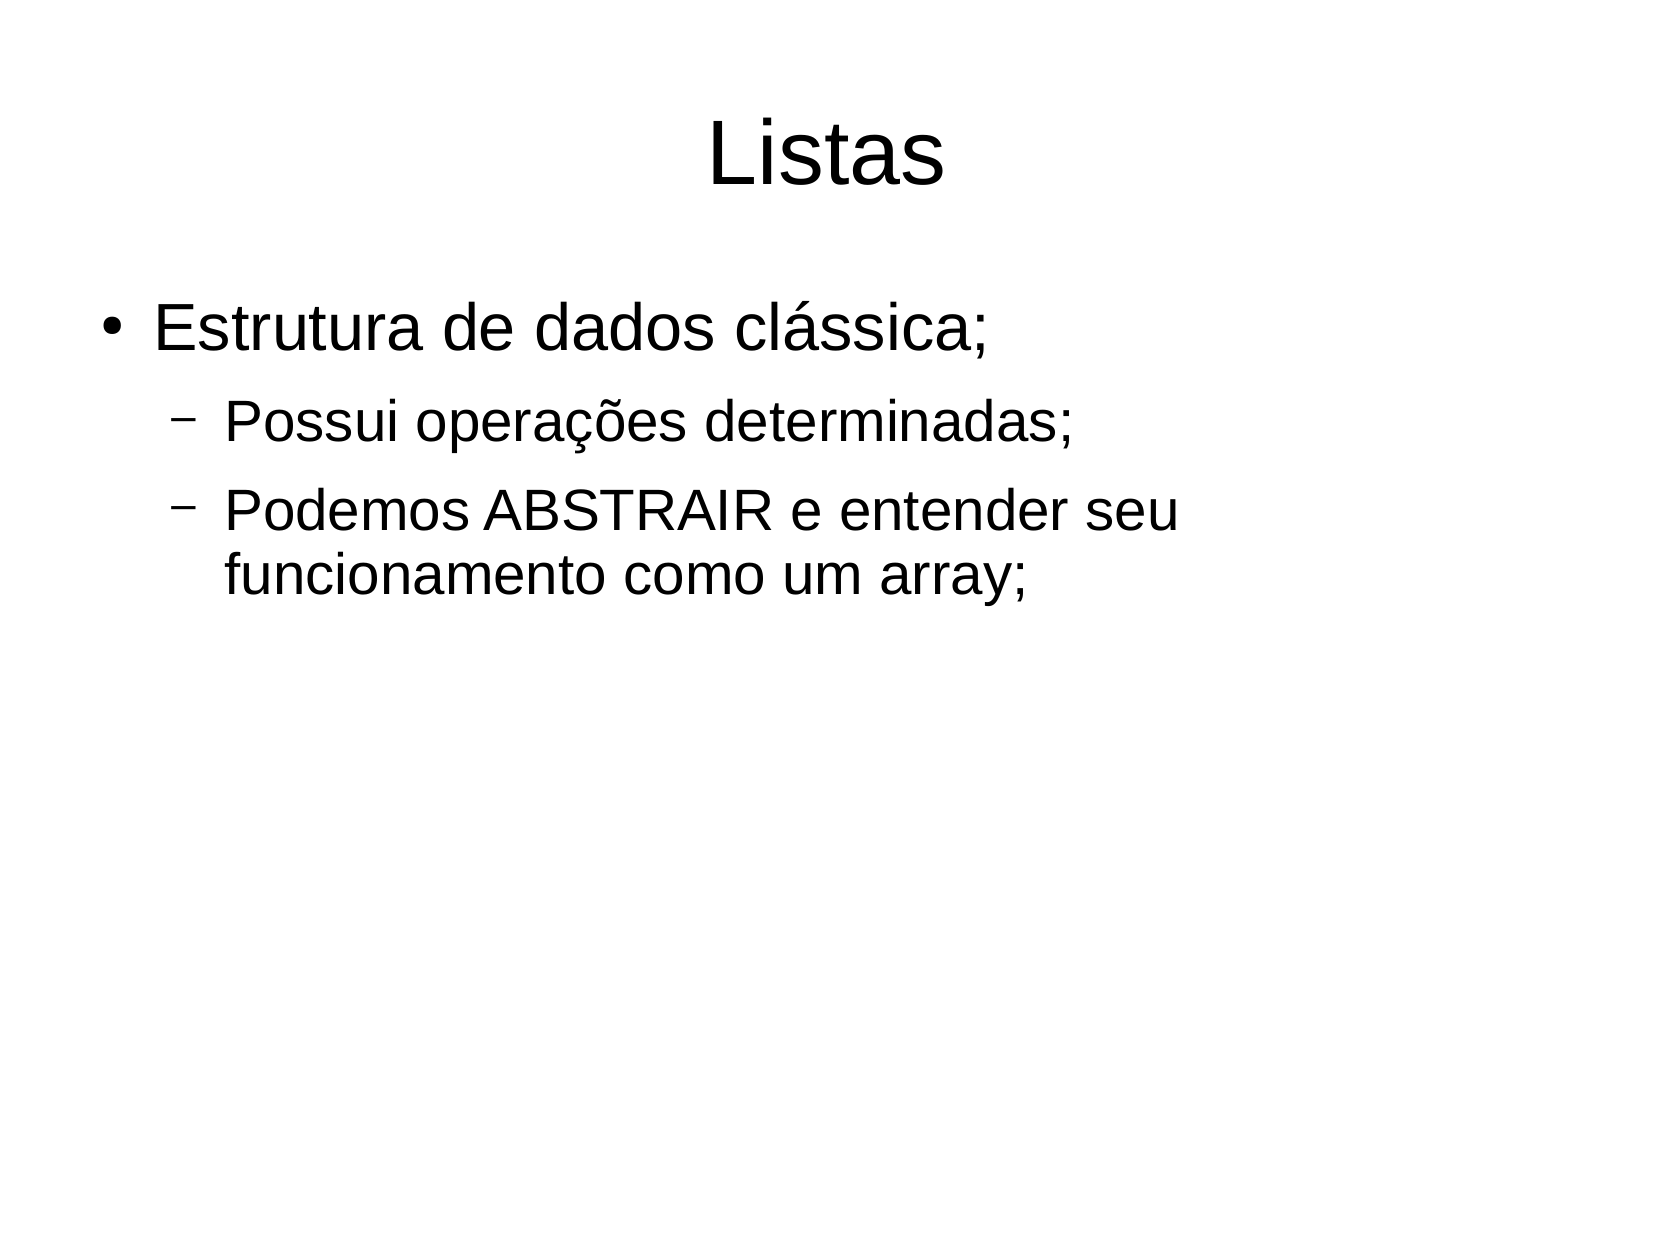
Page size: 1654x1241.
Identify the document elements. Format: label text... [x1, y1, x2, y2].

title Listas [82, 49, 1571, 257]
list Estrutura de dados clássica; Possui operações determinadas; Podemos ABSTRAIR e entender seu funcionamento como um array; [82, 290, 1571, 1010]
